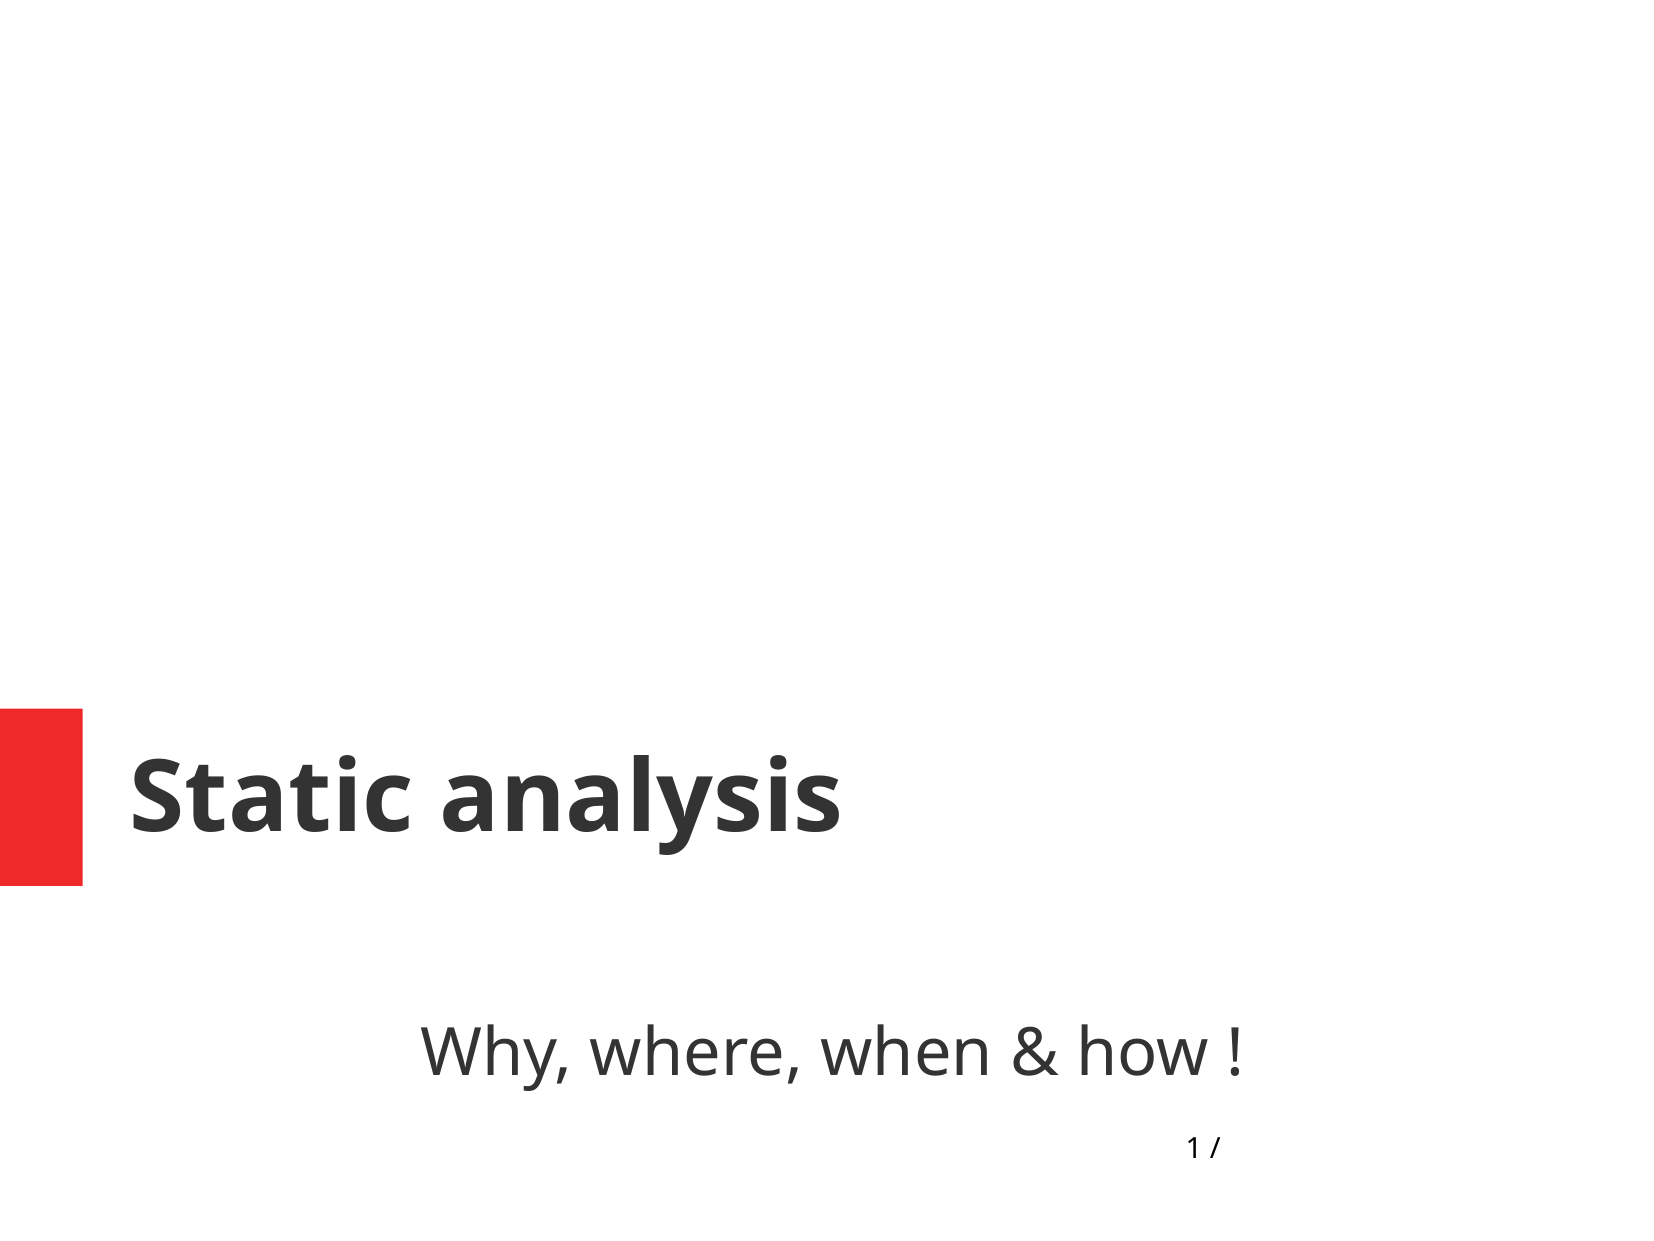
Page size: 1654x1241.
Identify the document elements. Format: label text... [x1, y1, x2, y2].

title Static analysis [129, 673, 1536, 910]
text_box / [1185, 1129, 1571, 1216]
subtitle Why, where, when & how ! [129, 968, 1536, 1130]
